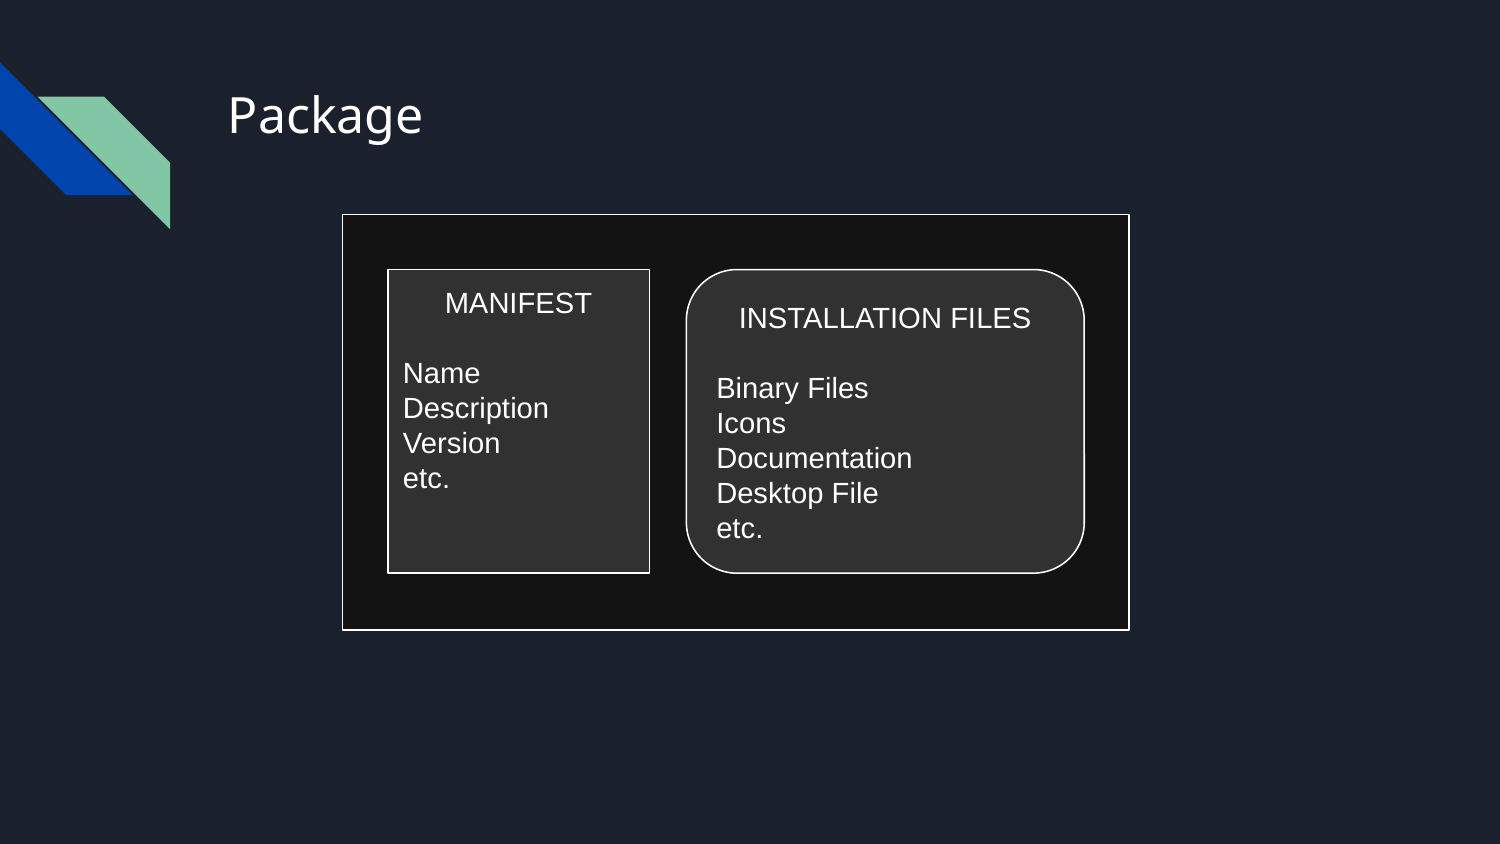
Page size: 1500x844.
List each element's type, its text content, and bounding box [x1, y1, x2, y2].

text_box INSTALLATION FILES Binary Files Icons Documentation Desktop File etc. [686, 269, 1085, 574]
text_box [342, 214, 1130, 631]
text_box MANIFEST Name Description Version etc. [387, 269, 650, 574]
title Package [212, 64, 1368, 215]
